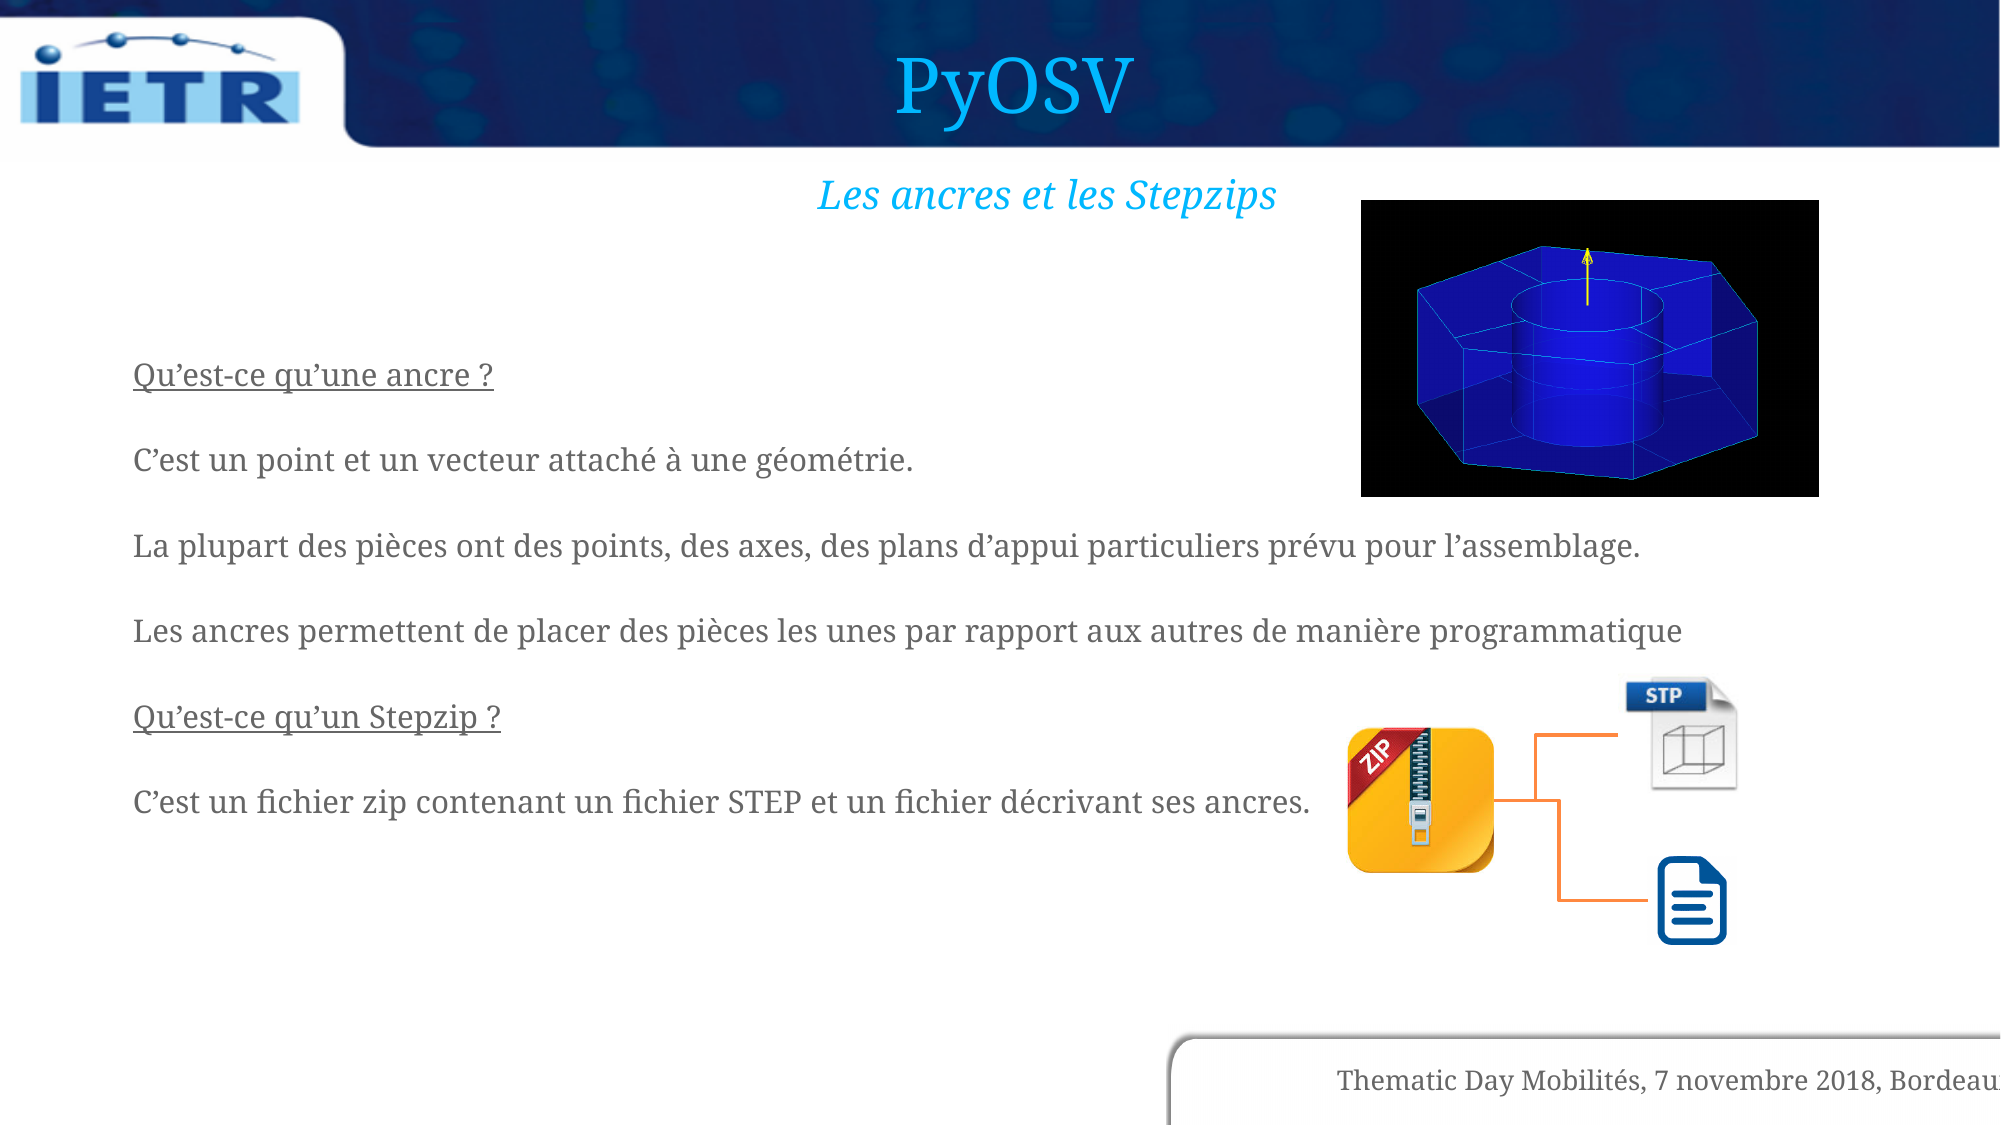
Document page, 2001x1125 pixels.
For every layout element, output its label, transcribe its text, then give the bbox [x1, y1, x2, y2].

picture [1647, 856, 1737, 945]
picture [1166, 1024, 2001, 1125]
picture [0, 0, 2000, 165]
text_box Thematic Day Mobilités, 7 novembre 2018, Bordeaux [1322, 1054, 1982, 1106]
text_box Les ancres et les Stepzips [803, 159, 1230, 253]
picture [1346, 726, 1495, 875]
picture [1361, 200, 1819, 497]
text_box PyOSV [879, 23, 1156, 143]
text_box Qu’est-ce qu’une ancre ? C’est un point et un vecteur attaché à une géométrie. La plupart des pièces ont des points, des axes, des plans d’appui particuliers prévu pour l’assemblage. Les ancres permettent de placer des pièces les unes par rapport aux autres de manière programmatique Qu’est-ce qu’un Stepzip ? C’est un fichier zip contenant un fichier STEP et un fichier décrivant ses ancres. [118, 259, 1867, 985]
picture [1618, 673, 1751, 797]
